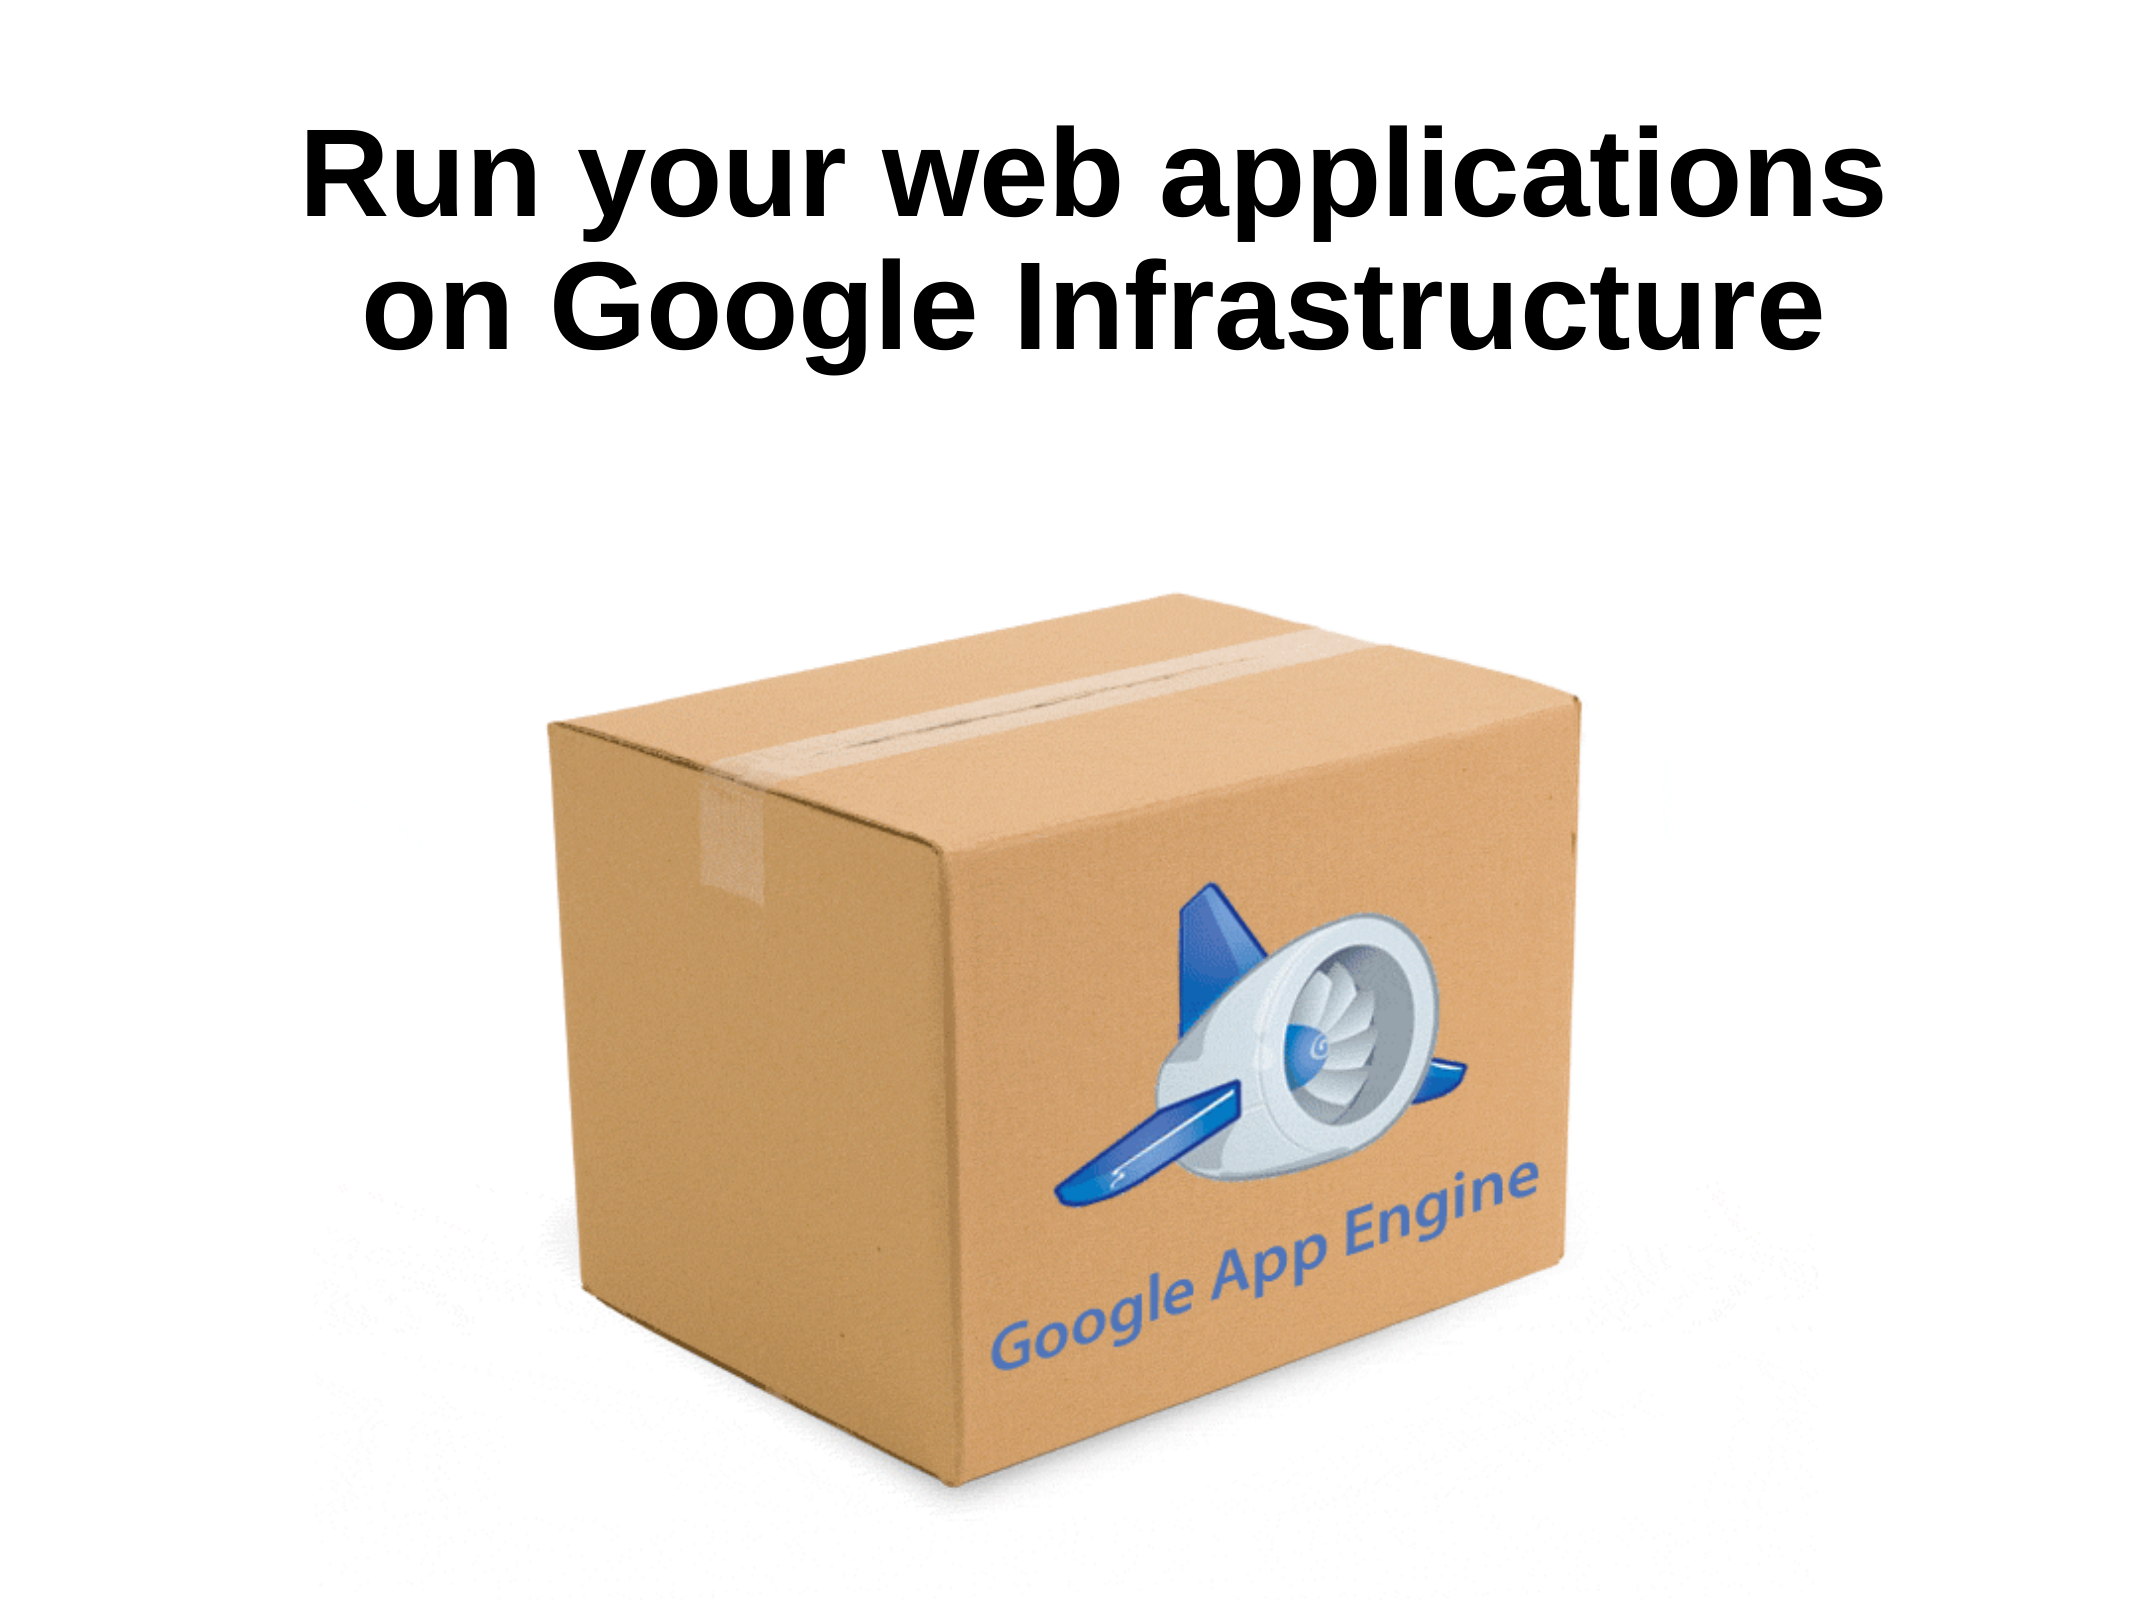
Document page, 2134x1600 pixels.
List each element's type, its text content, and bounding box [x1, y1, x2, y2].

picture [314, 526, 1818, 1600]
text_box Run your web applications on Google Infrastructure [222, 110, 1967, 526]
